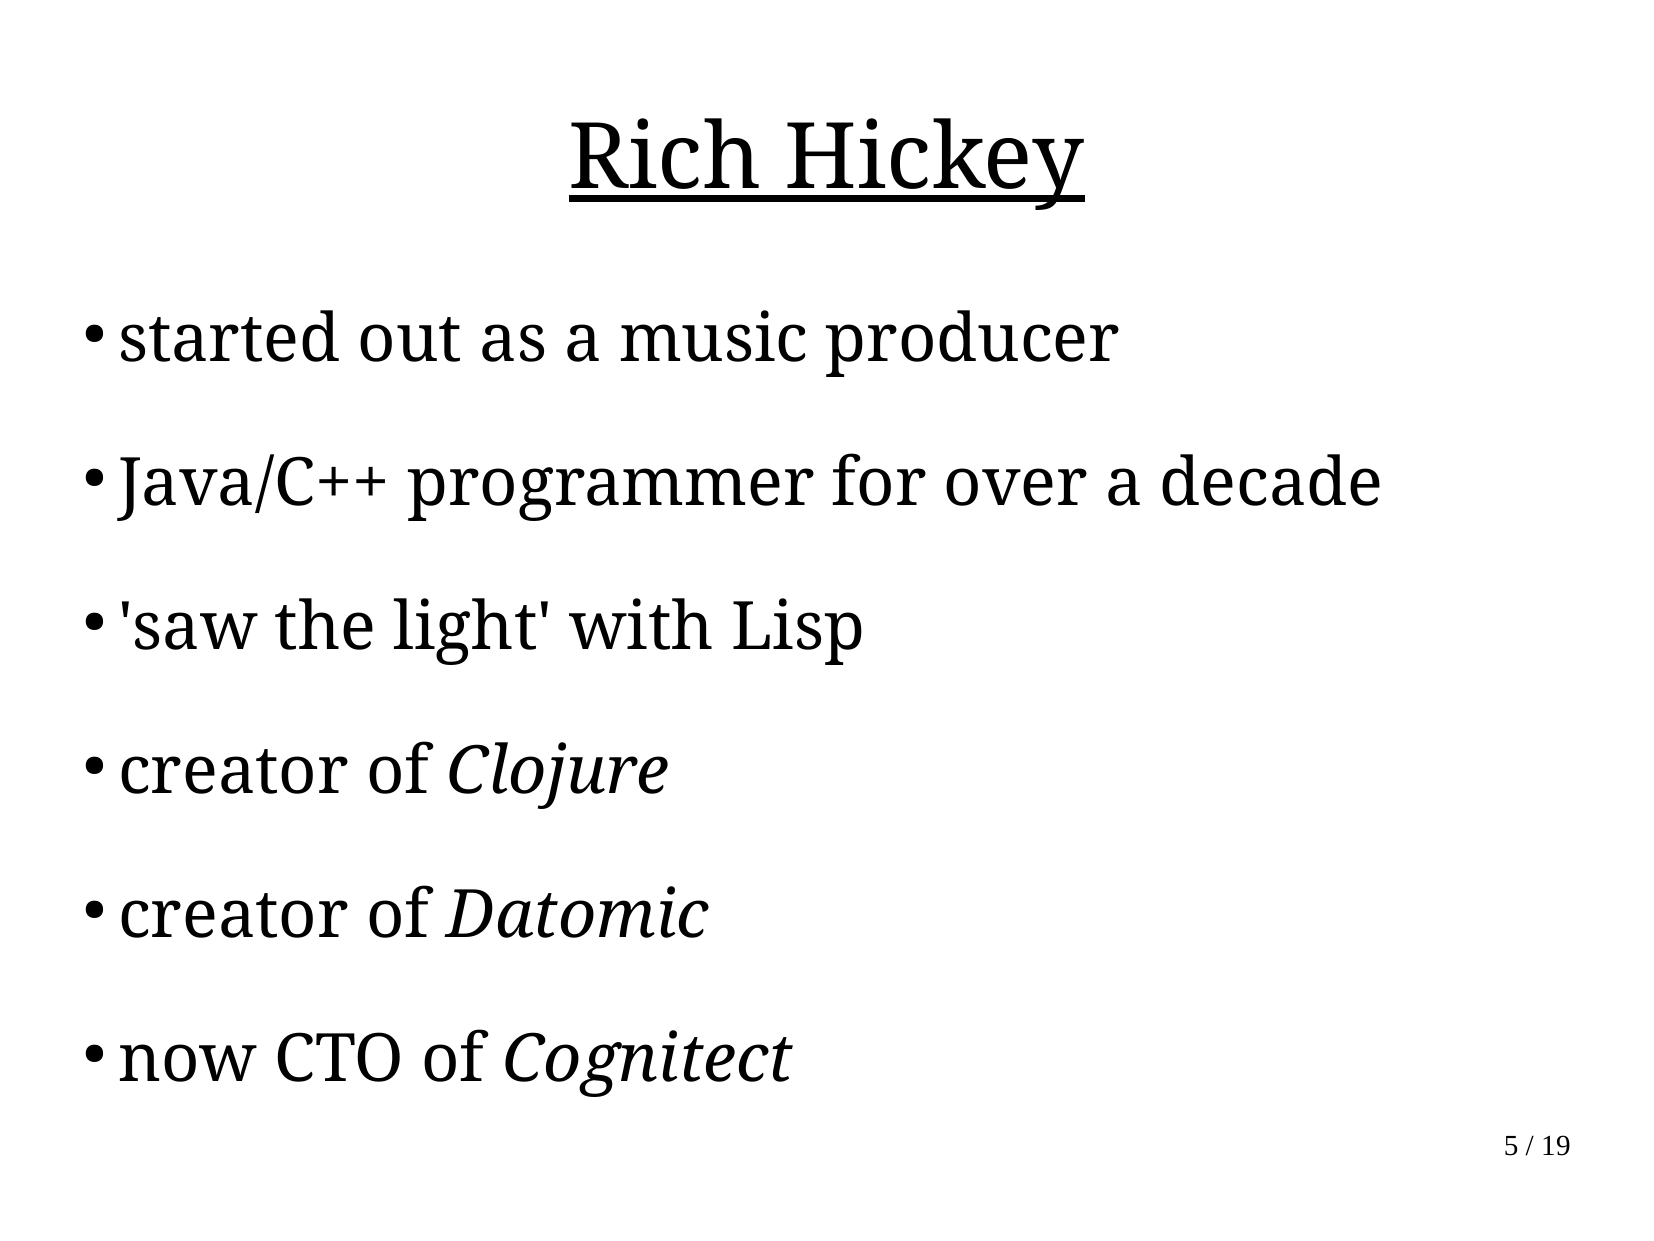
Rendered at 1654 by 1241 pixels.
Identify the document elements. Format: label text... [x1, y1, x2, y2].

subtitle started out as a music producer Java/C++ programmer for over a decade 'saw the light' with Lisp creator of Clojure creator of Datomic now CTO of Cognitect [82, 290, 1571, 1013]
title Rich Hickey [82, 49, 1571, 257]
